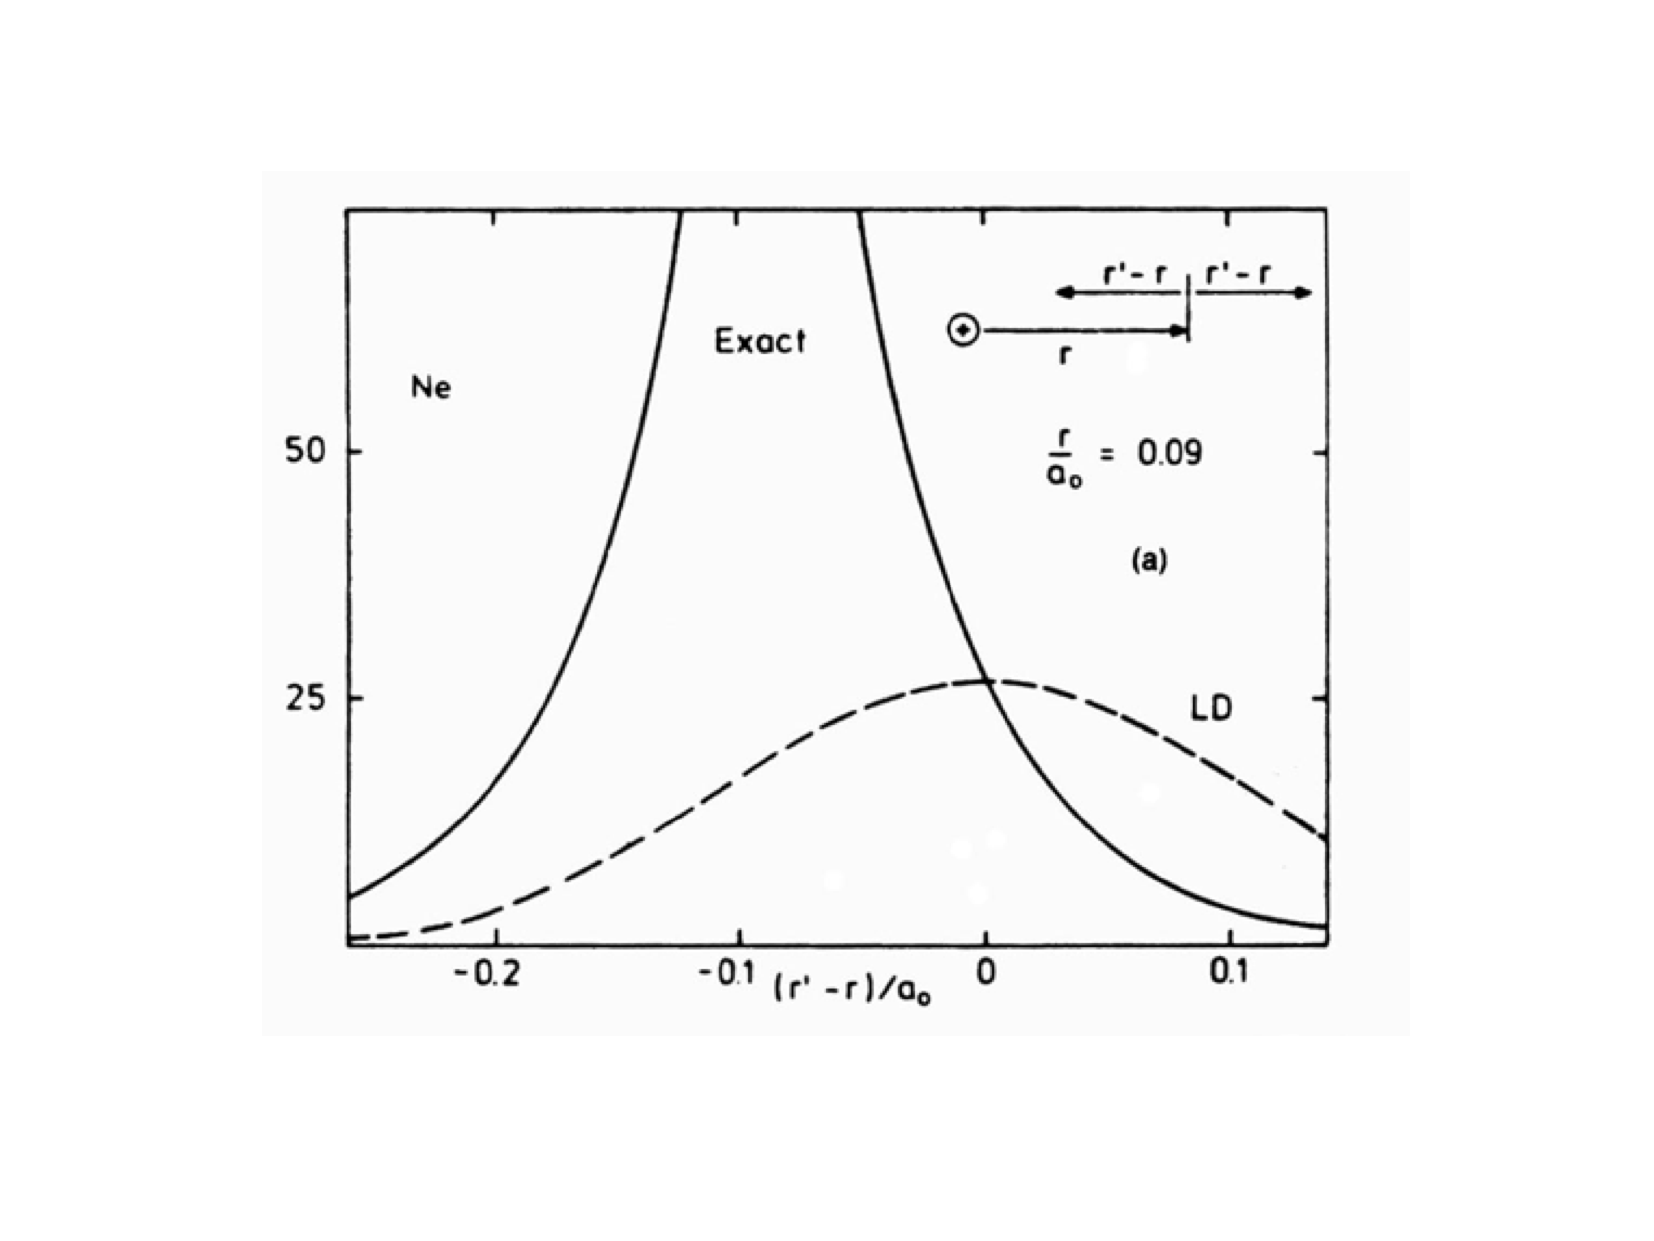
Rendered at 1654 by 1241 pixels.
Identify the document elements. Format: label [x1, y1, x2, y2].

picture [262, 171, 1410, 1036]
